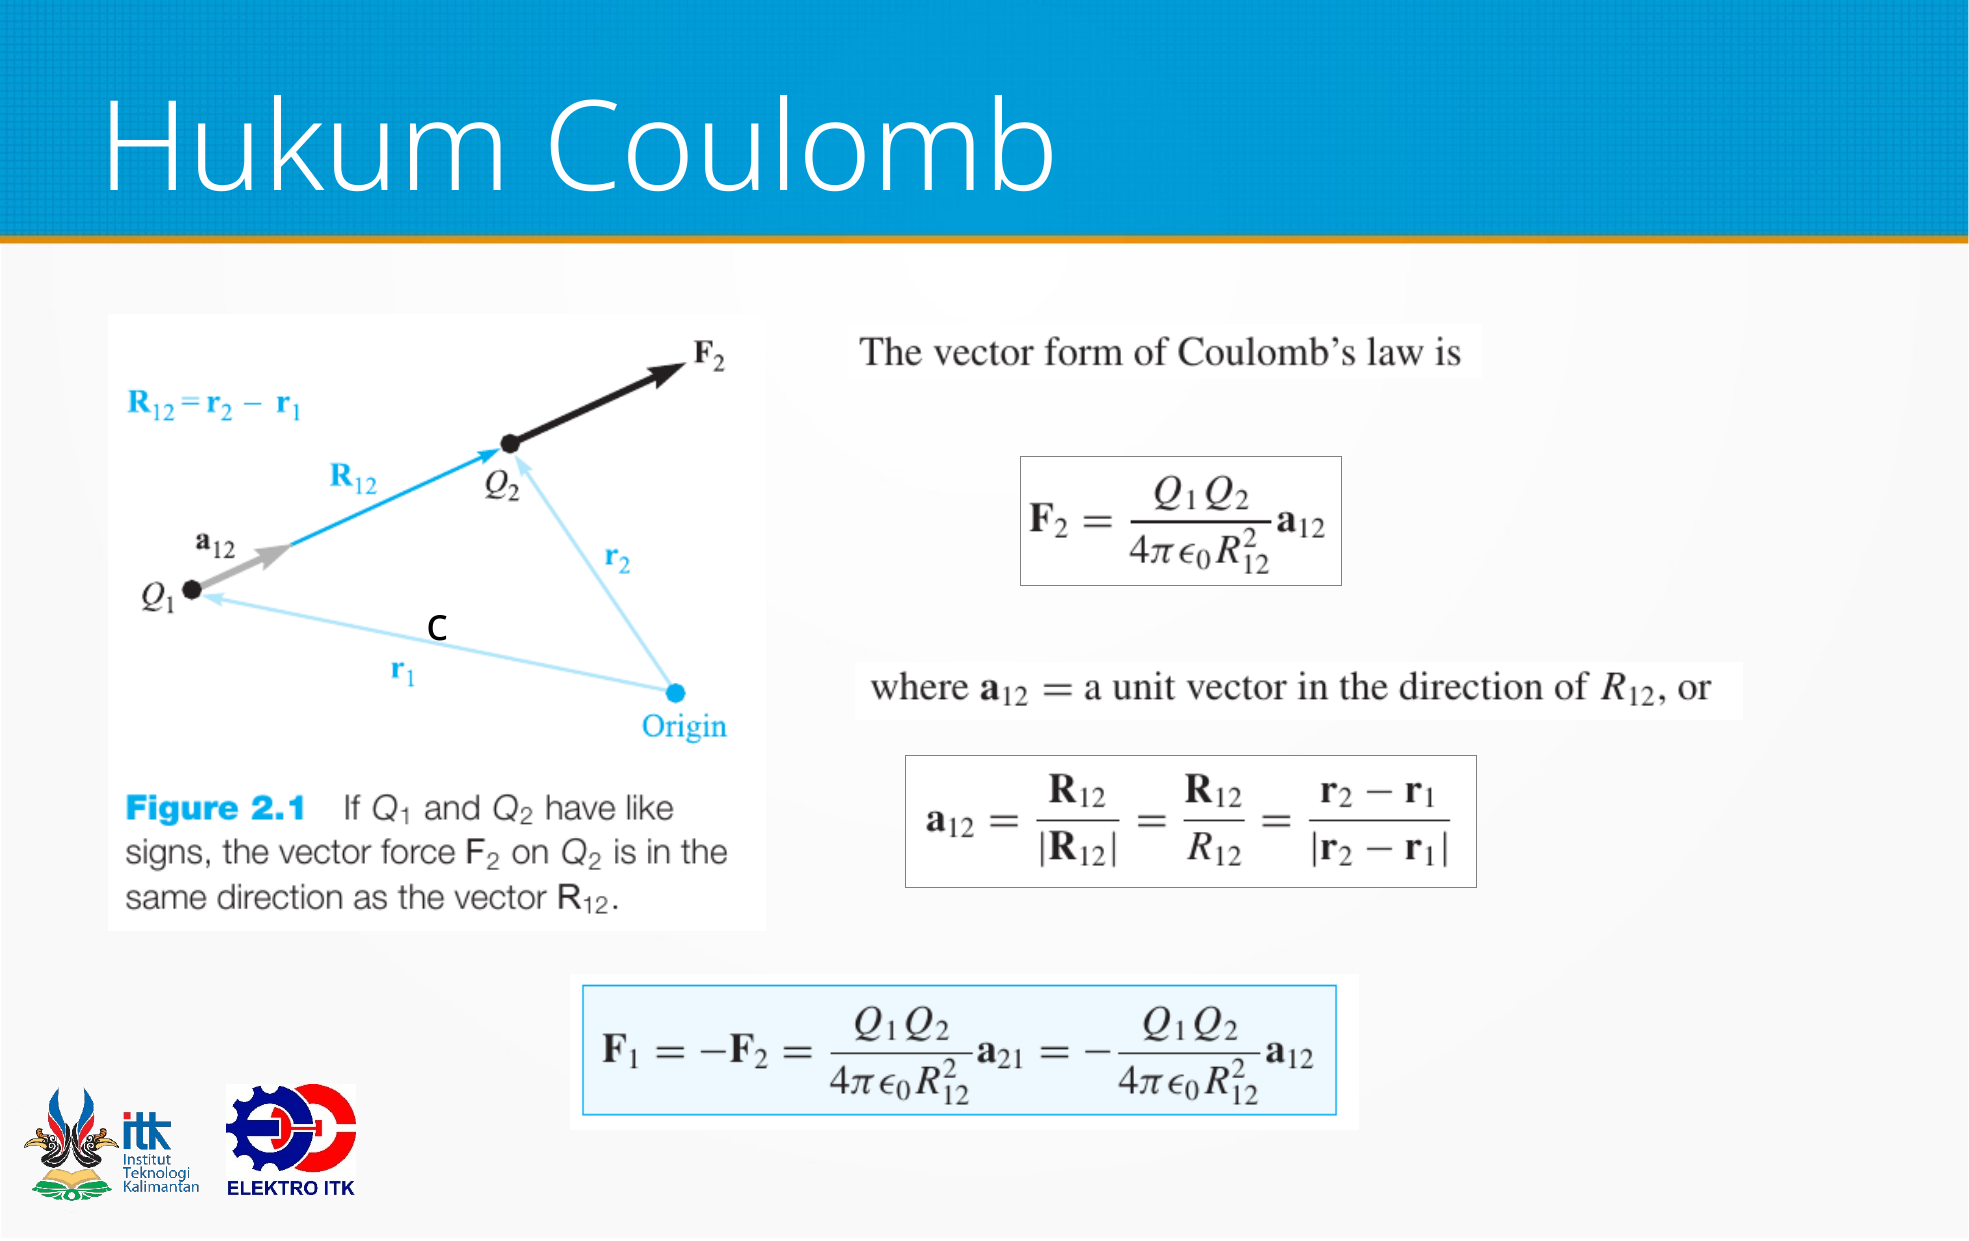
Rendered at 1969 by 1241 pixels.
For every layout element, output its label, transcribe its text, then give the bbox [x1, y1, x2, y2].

title Hukum Coulomb [98, 19, 1870, 227]
picture [0, 233, 1969, 1241]
